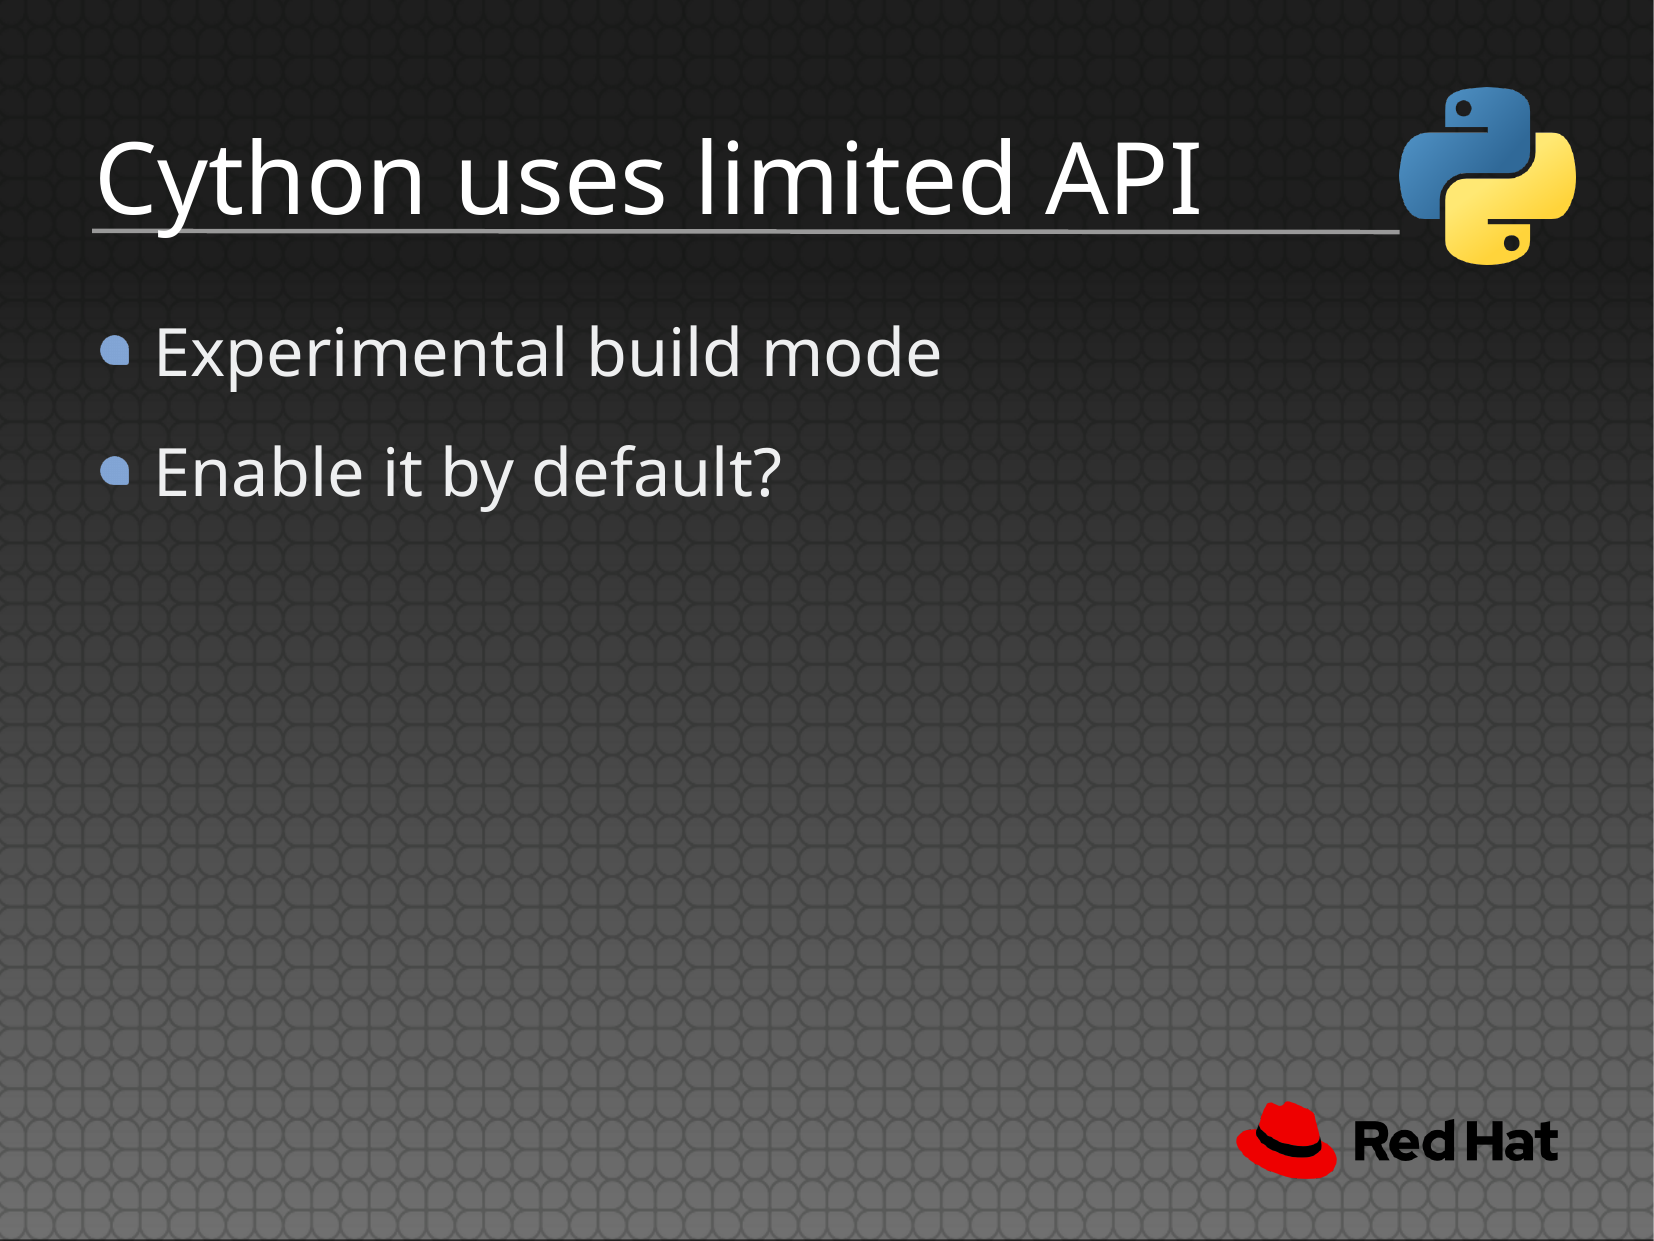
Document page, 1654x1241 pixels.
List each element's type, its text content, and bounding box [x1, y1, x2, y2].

list Experimental build mode Enable it by default? [82, 304, 1571, 1045]
title Cython uses limited API [94, 100, 1426, 251]
picture [0, 0, 1654, 1241]
